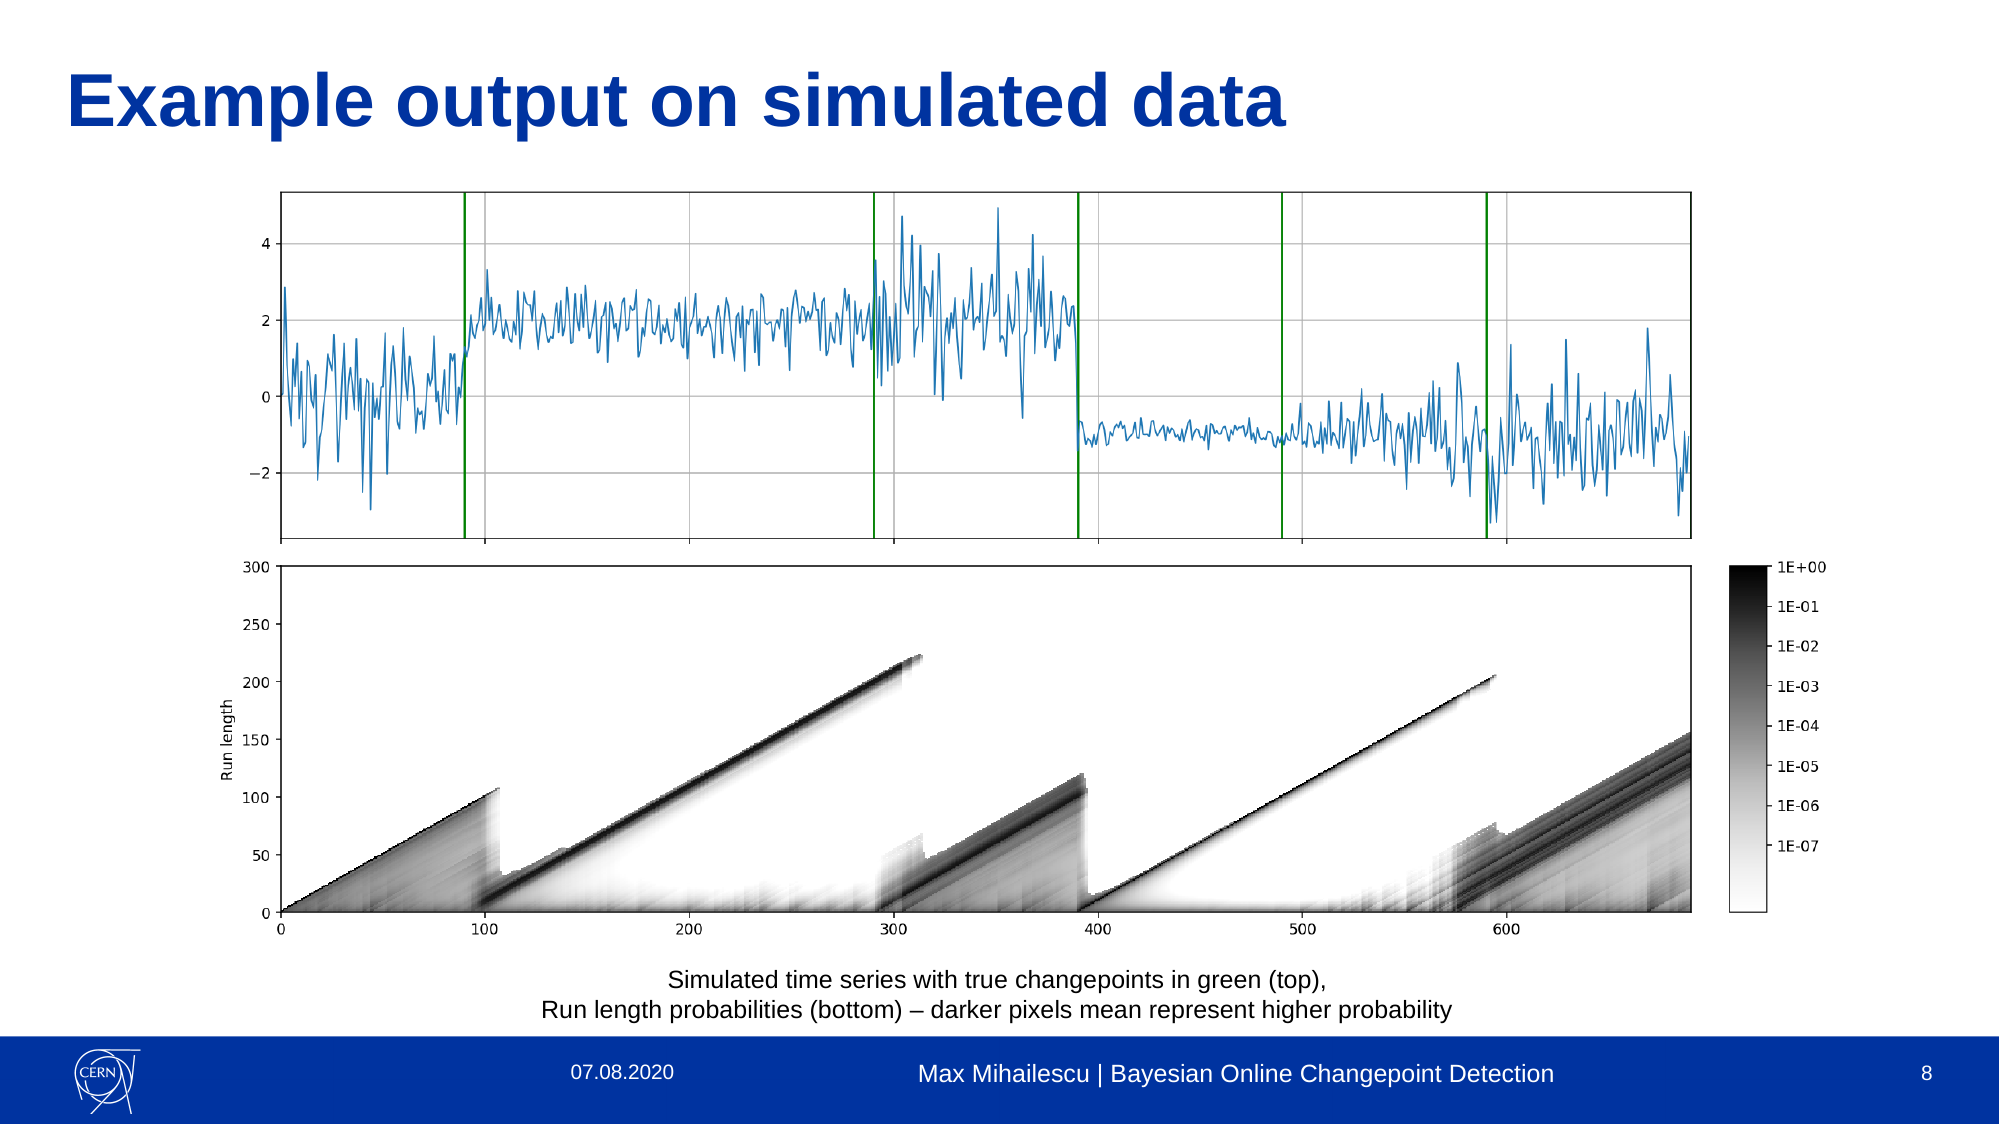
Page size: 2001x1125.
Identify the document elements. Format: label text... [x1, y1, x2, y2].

picture [216, 188, 1831, 942]
text_box Example output on simulated data [66, 61, 1932, 235]
text_box <Foliennummer> [1822, 1042, 1933, 1102]
text_box 07.08.2020 [543, 1041, 674, 1101]
text_box Simulated time series with true changepoints in green (top), Run length probabilities (bottom) – darker pixels mean represent higher probability [448, 956, 1548, 1028]
picture [0, 1036, 1999, 1124]
text_box Max Mihailescu | Bayesian Online Changepoint Detection [698, 1042, 1776, 1102]
